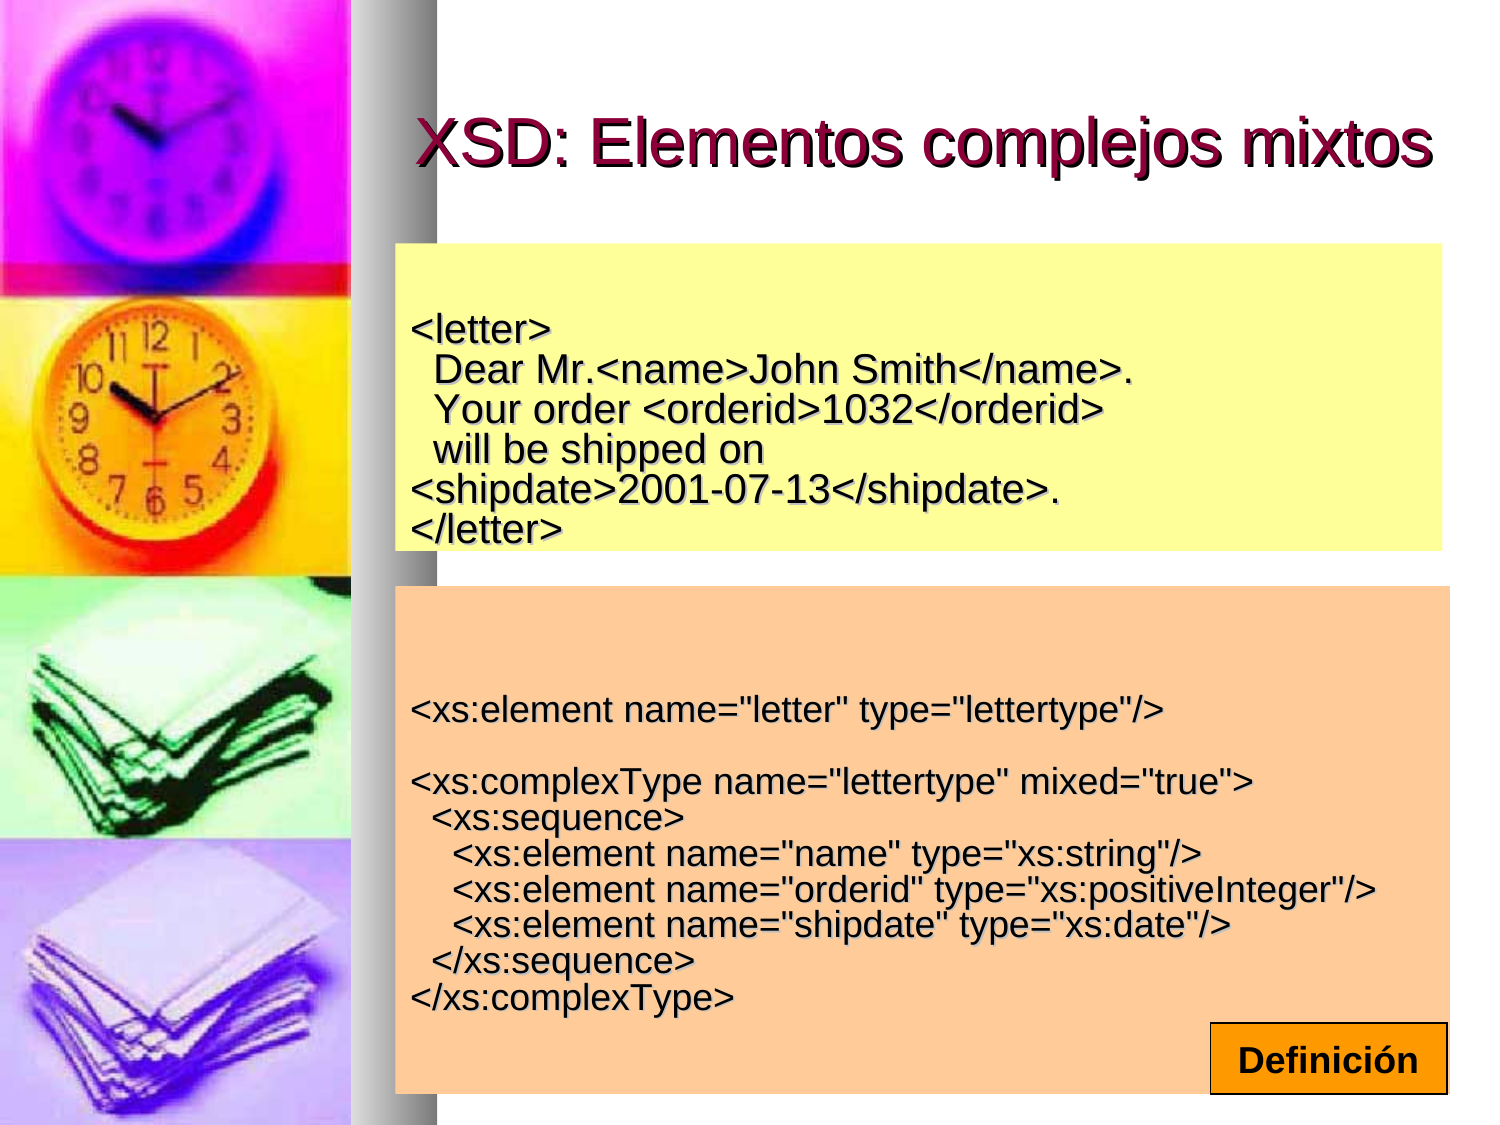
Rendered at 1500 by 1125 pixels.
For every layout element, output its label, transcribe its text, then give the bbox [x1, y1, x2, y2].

list <xs:element name="letter" type="lettertype"/> <xs:complexType name="lettertype" mixed="true"> <xs:sequence> <xs:element name="name" type="xs:string"/> <xs:element name="orderid" type="xs:positiveInteger"/> <xs:element name="shipdate" type="xs:date"/> </xs:sequence> </xs:complexType> [395, 586, 1450, 1094]
picture [0, 0, 351, 1125]
list <letter> Dear Mr.<name>John Smith</name>. Your order <orderid>1032</orderid> will be shipped on <shipdate>2001-07-13</shipdate>. </letter> [395, 243, 1443, 551]
title XSD: Elementos complejos mixtos [399, 37, 1450, 238]
text_box Definición [1210, 1023, 1447, 1094]
